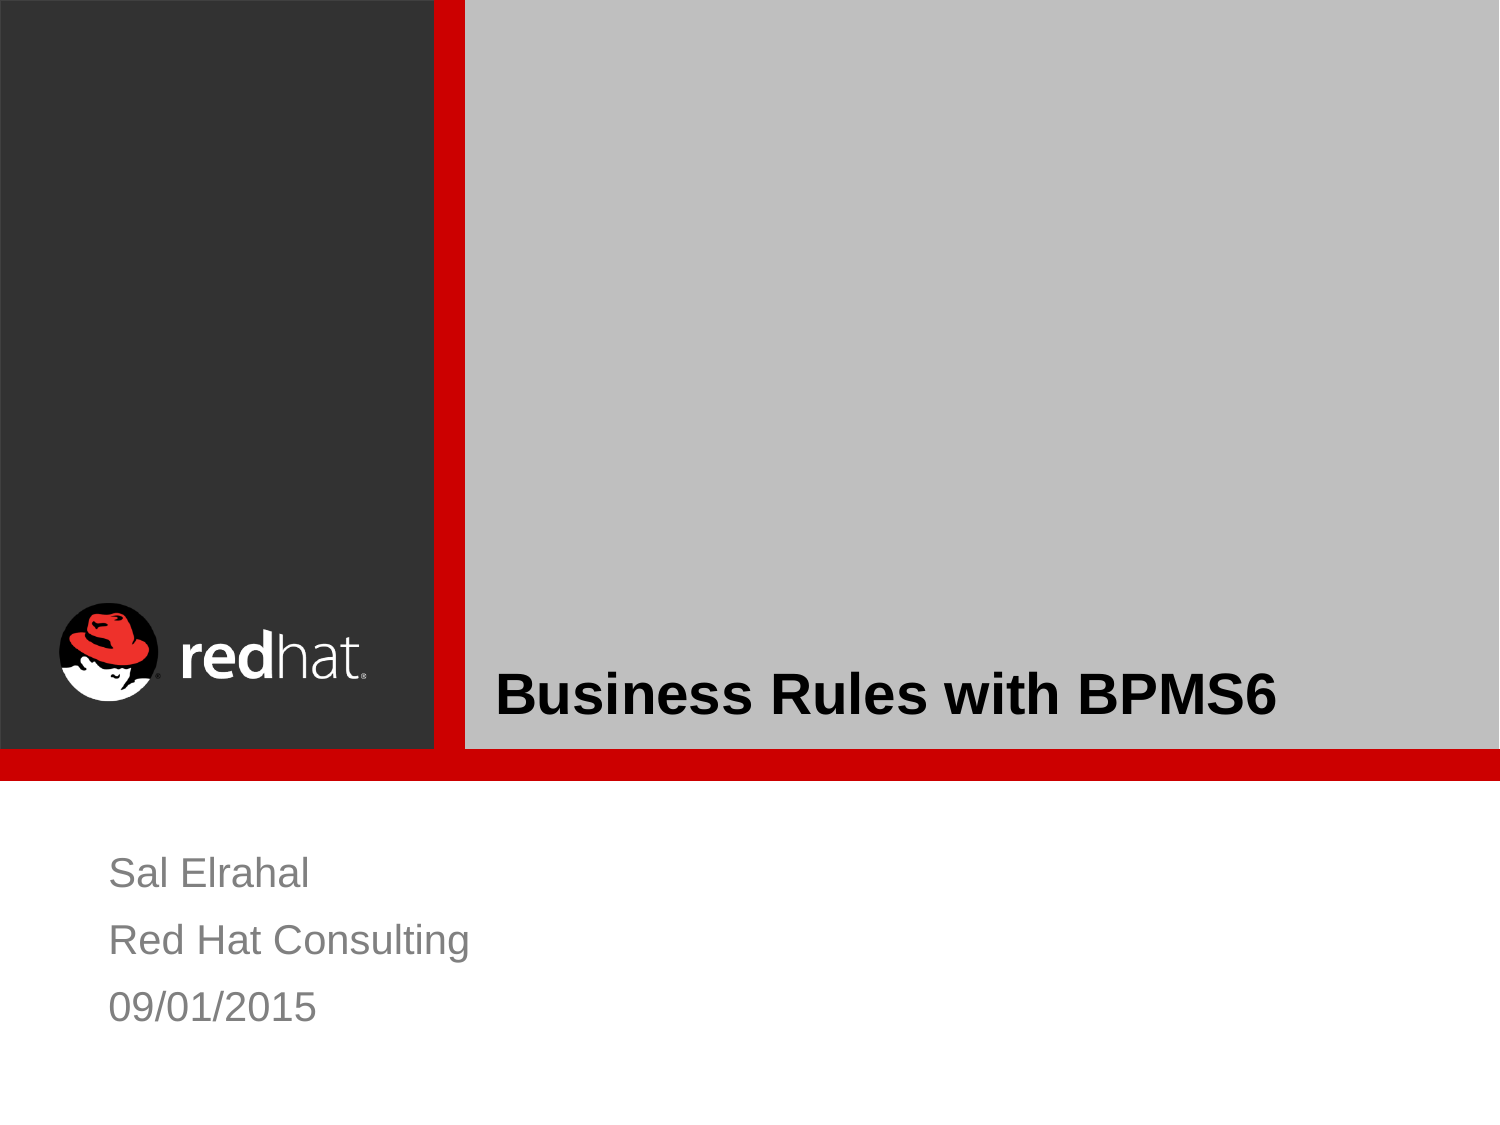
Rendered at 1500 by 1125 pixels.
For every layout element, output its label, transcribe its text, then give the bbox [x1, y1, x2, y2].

title Business Rules with BPMS6 [465, 562, 1500, 750]
picture [37, 600, 388, 706]
subtitle Sal Elrahal Red Hat Consulting 09/01/2015 [99, 837, 950, 1088]
